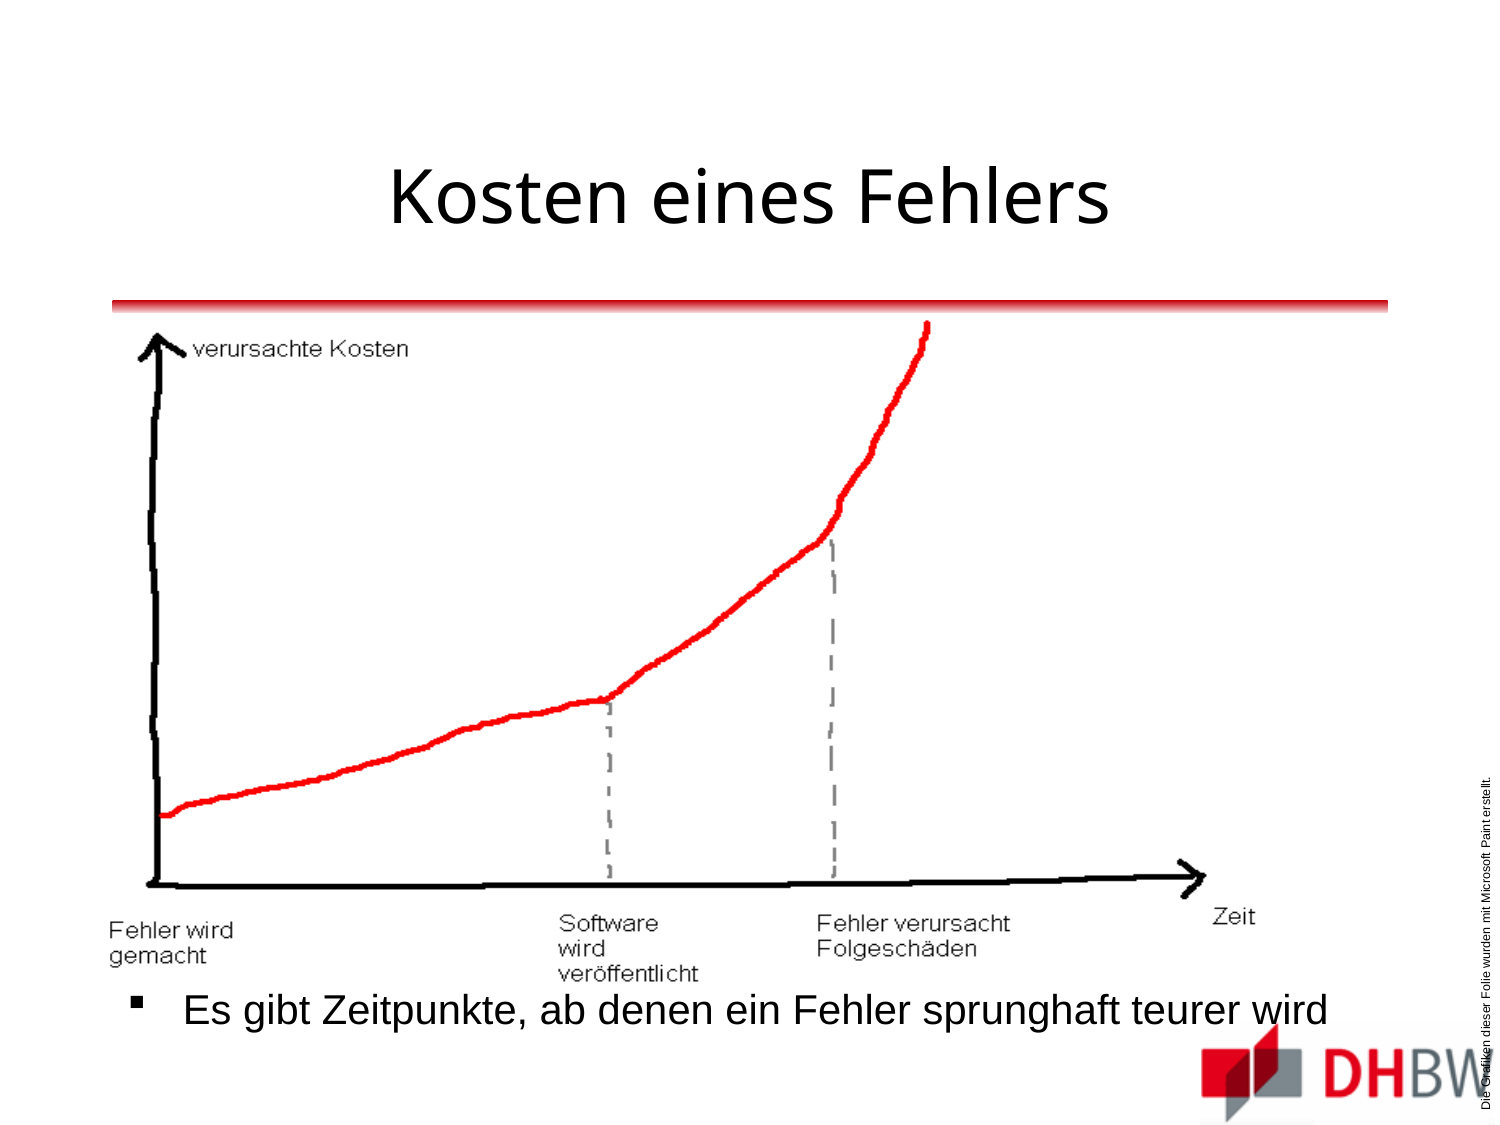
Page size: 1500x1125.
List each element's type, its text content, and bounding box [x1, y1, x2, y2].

list Es gibt Zeitpunkte, ab denen ein Fehler sprunghaft teurer wird [112, 975, 1388, 1051]
title Kosten eines Fehlers [112, 99, 1388, 288]
chart [83, 315, 1270, 1004]
text_box Die Grafiken dieser Folie wurden mit Microsoft Paint erstellt. [1469, 649, 1500, 1125]
picture [1200, 1021, 1469, 1125]
